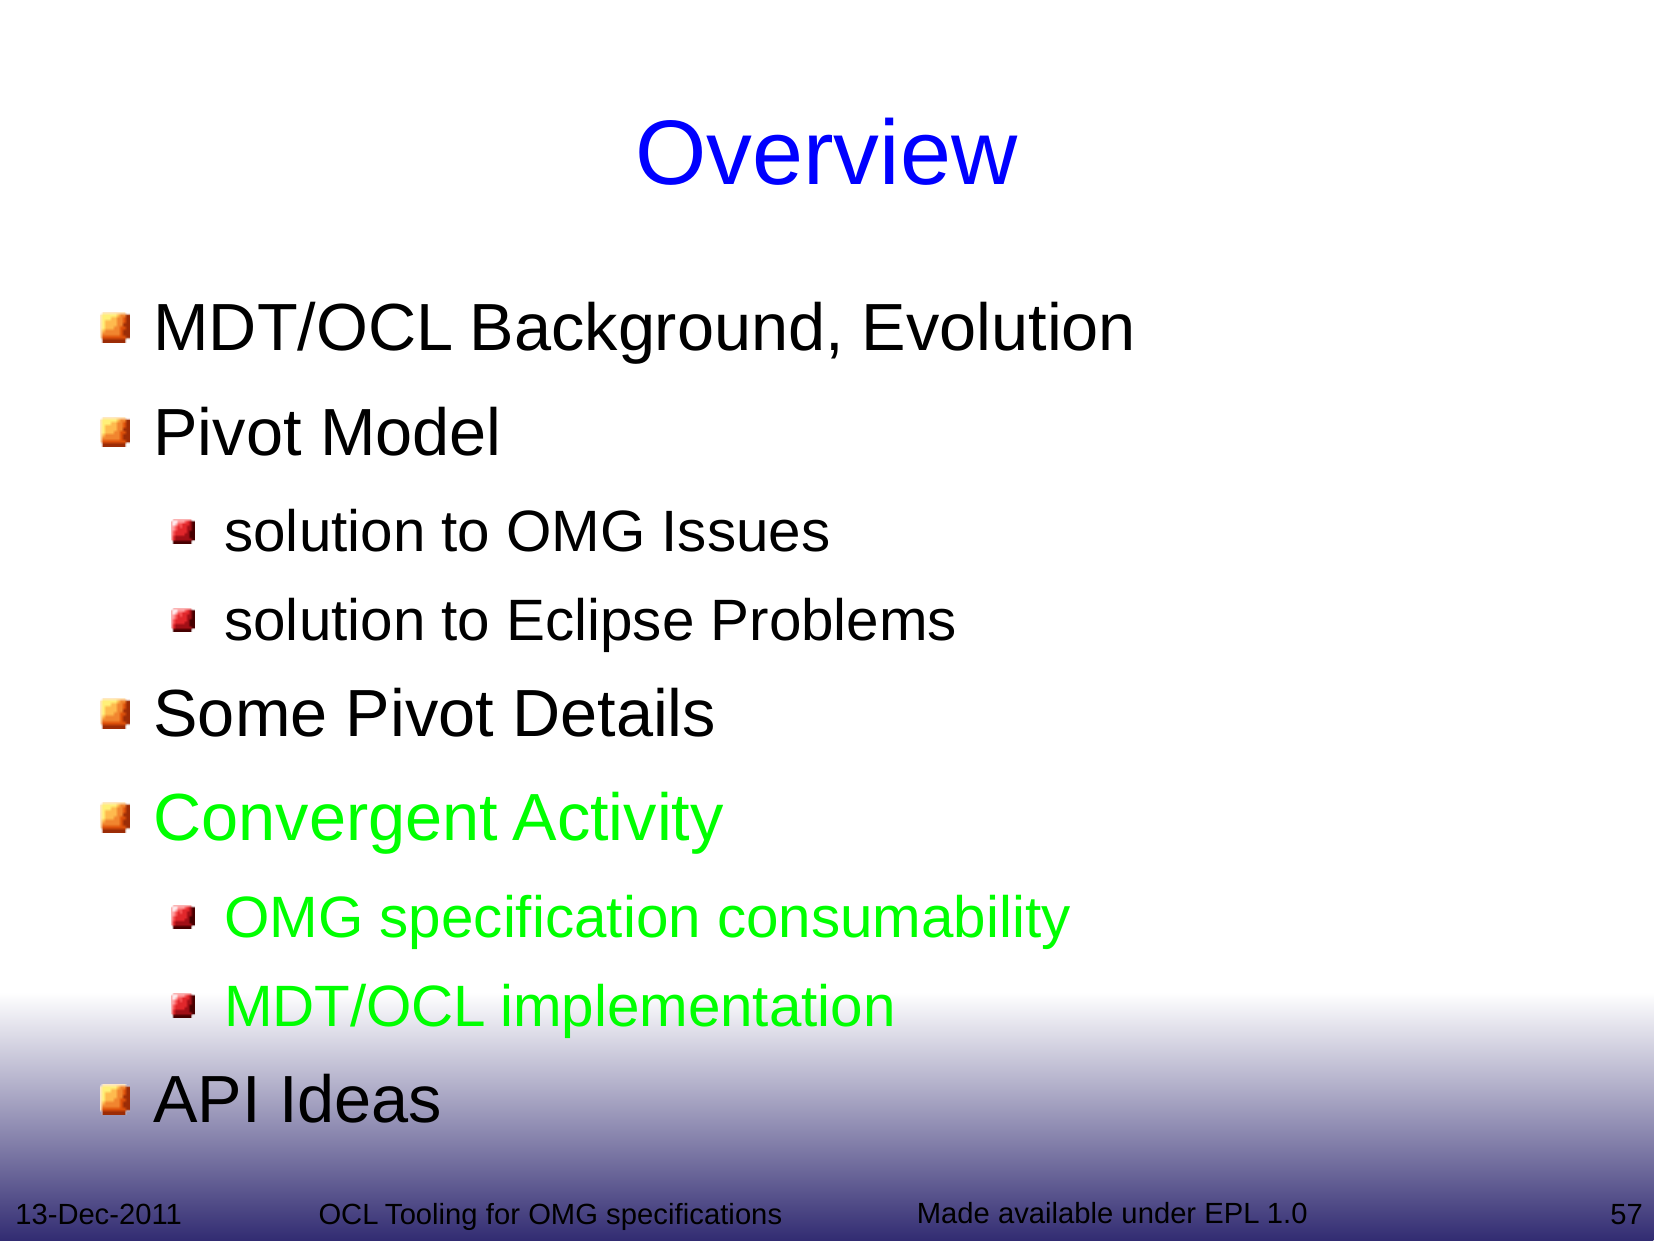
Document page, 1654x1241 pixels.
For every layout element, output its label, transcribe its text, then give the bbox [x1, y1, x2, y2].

list MDT/OCL Background, Evolution Pivot Model solution to OMG Issues solution to Eclipse Problems Some Pivot Details Convergent Activity OMG specification consumability MDT/OCL implementation API Ideas [82, 290, 1571, 1136]
title Overview [82, 49, 1571, 257]
